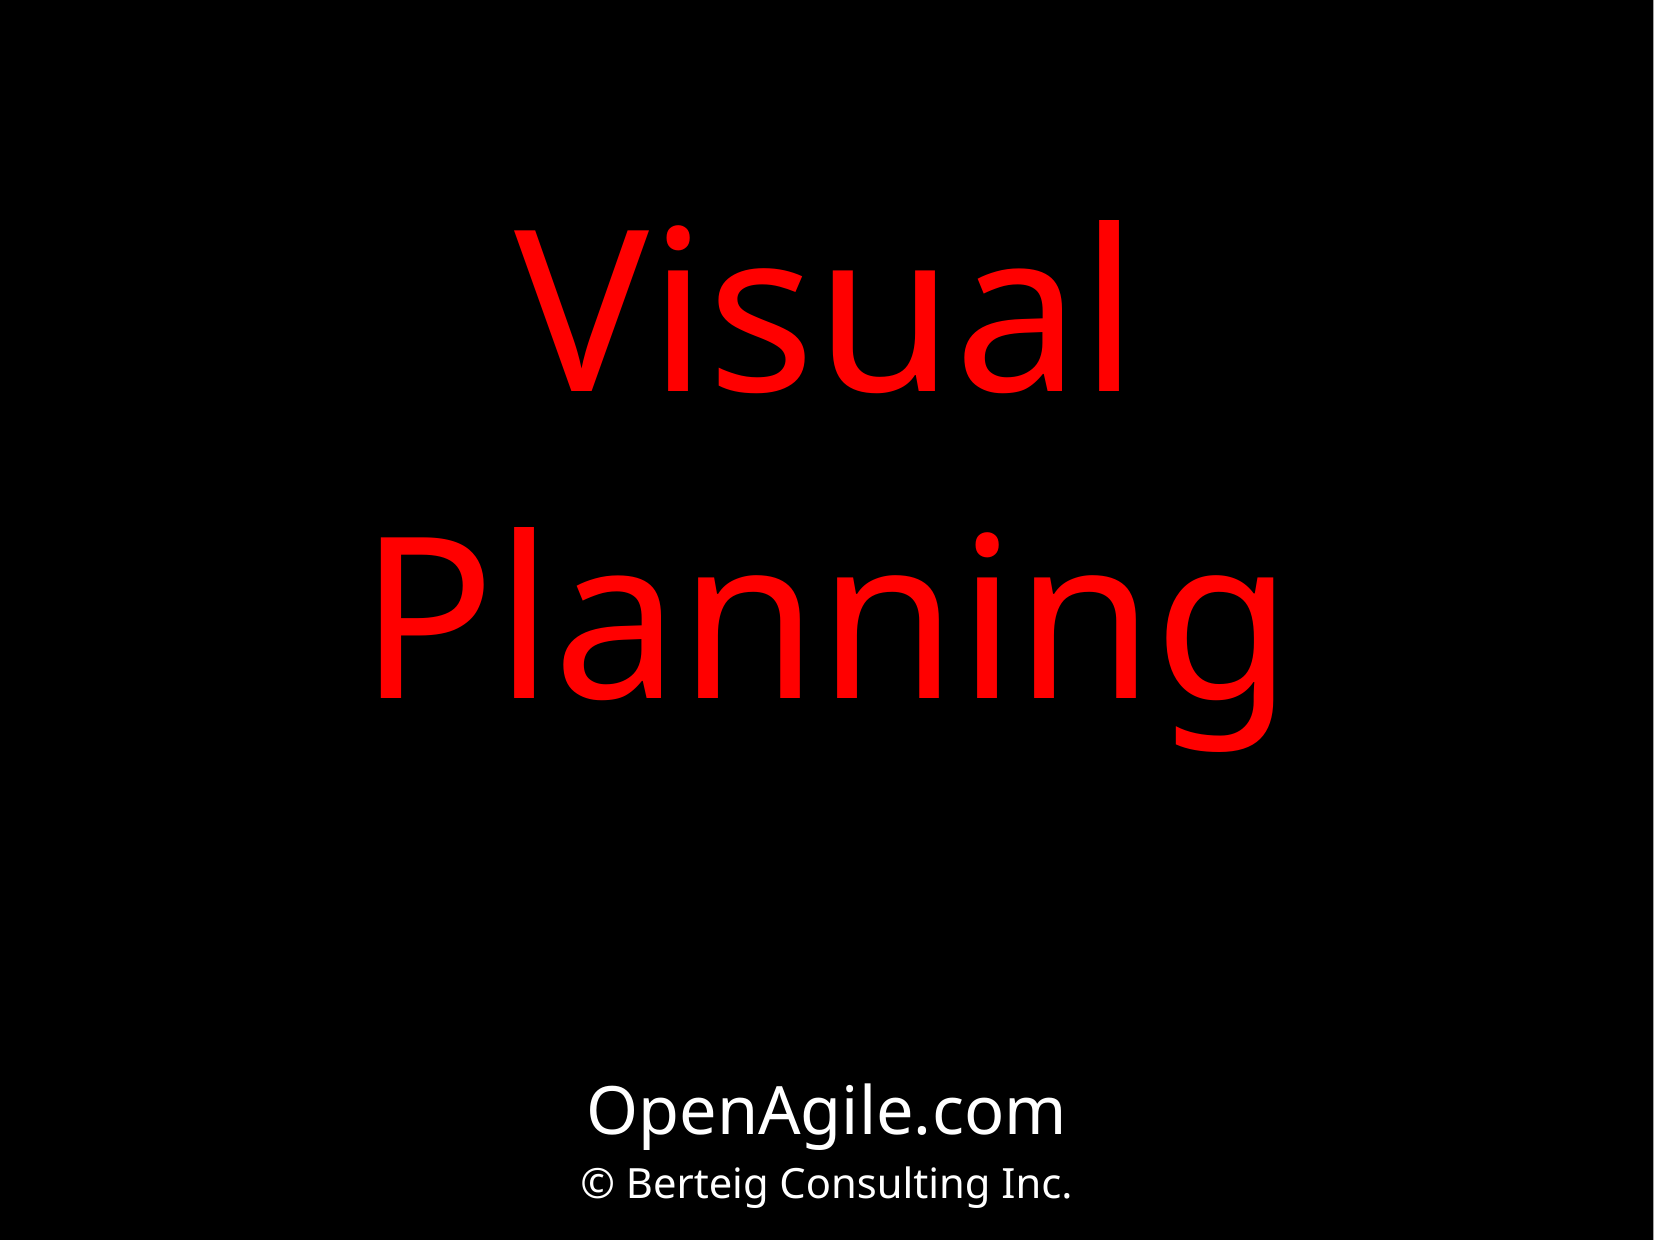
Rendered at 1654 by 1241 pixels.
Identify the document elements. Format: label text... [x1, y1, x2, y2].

title Visual Planning [59, 36, 1595, 879]
